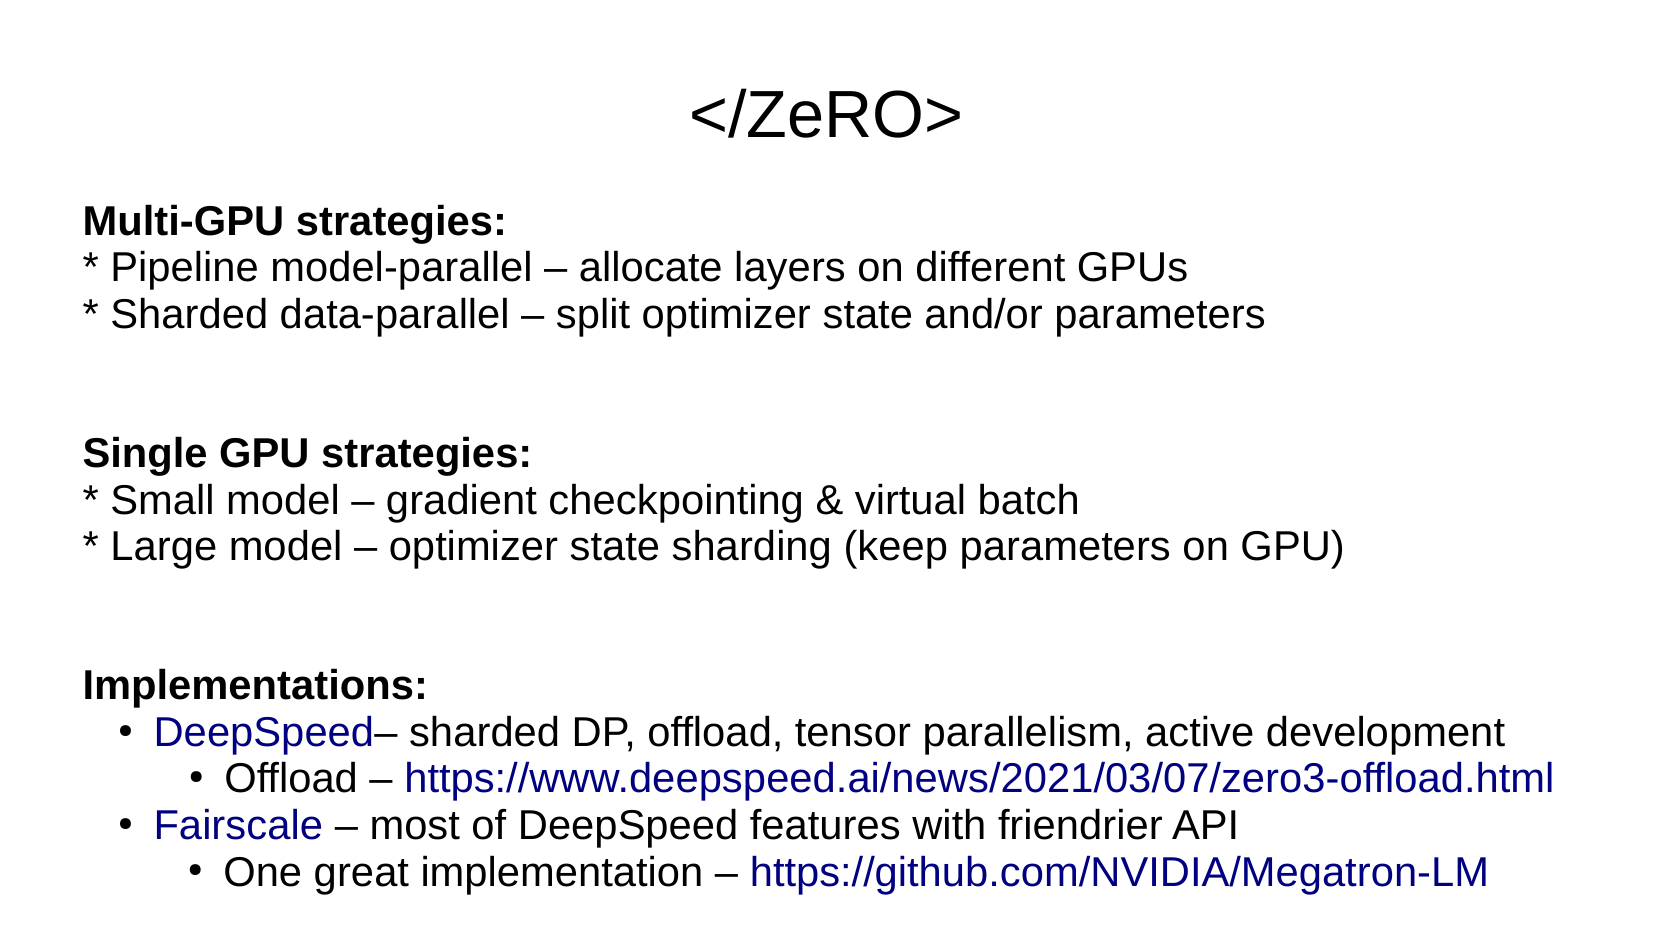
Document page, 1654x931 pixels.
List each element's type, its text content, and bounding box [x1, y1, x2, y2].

title </ZeRO> [82, 37, 1571, 151]
subtitle Multi-GPU strategies: * Pipeline model-parallel – allocate layers on different GPUs * Sharded data-parallel – split optimizer state and/or parameters Single GPU strategies: * Small model – gradient checkpointing & virtual batch * Large model – optimizer state sharding (keep parameters on GPU) Implementations: DeepSpeed– sharded DP, offload, tensor parallelism, active development Offload – https://www.deepspeed.ai/news/2021/03/07/zero3-offload.html Fairscale – most of DeepSpeed features with friendrier API One great implementation – https://github.com/NVIDIA/Megatron-LM [82, 151, 1571, 895]
